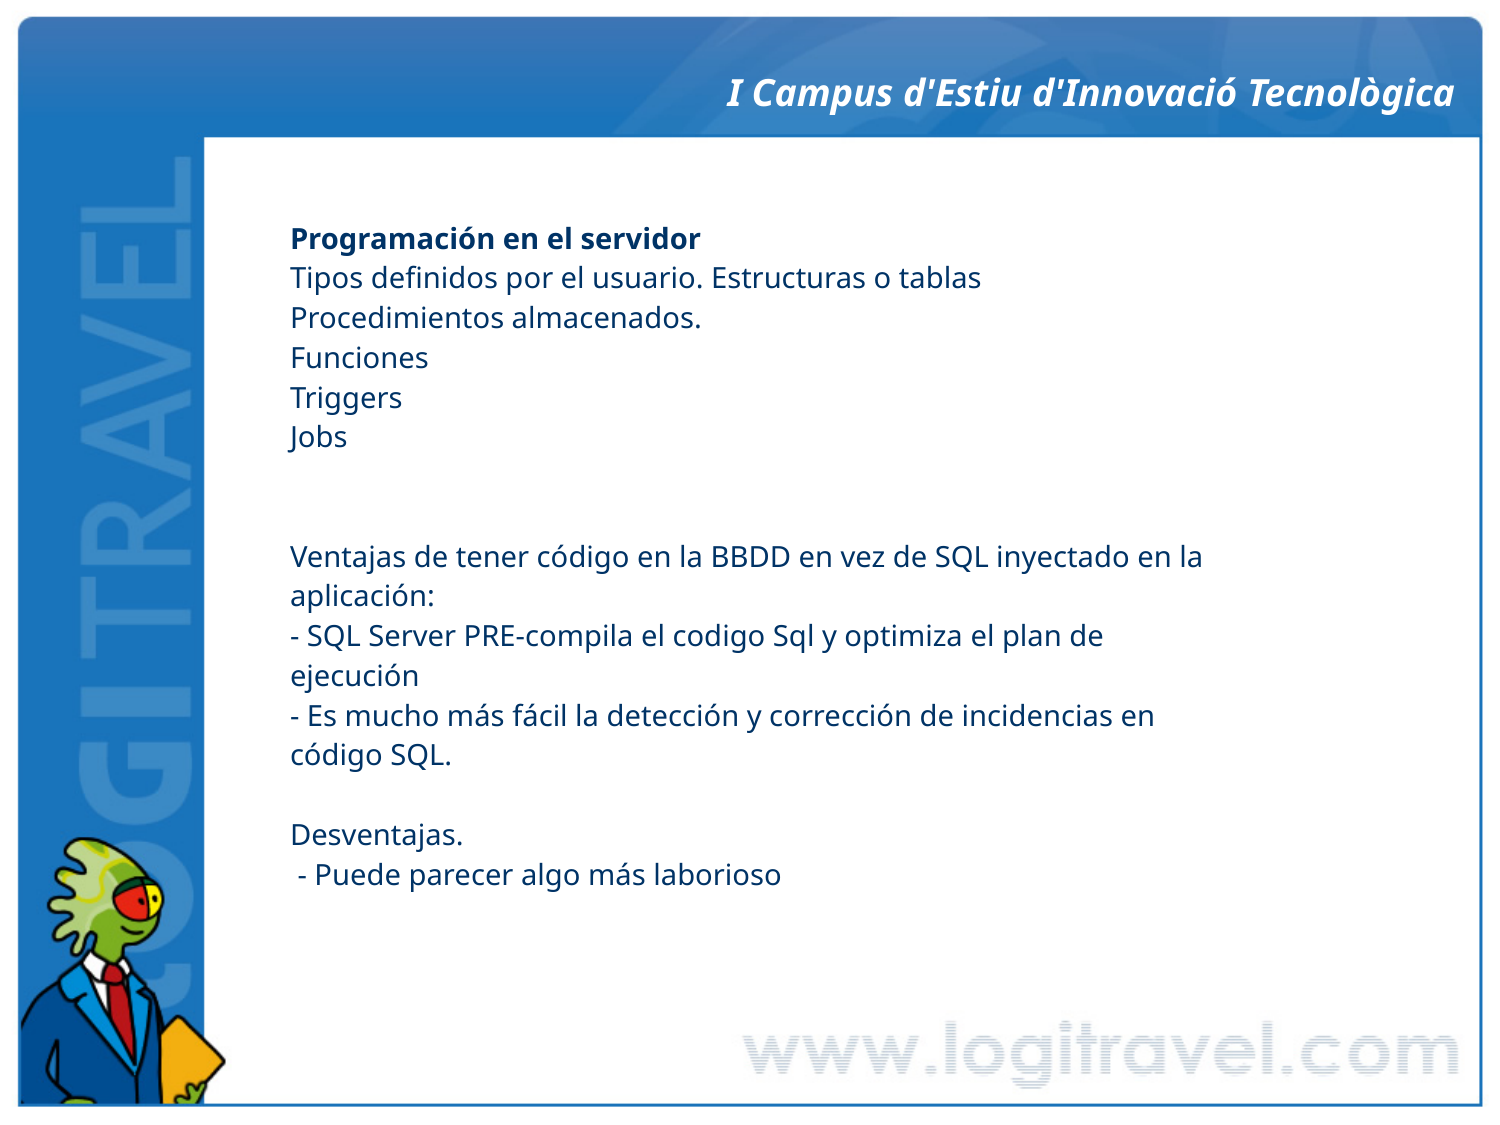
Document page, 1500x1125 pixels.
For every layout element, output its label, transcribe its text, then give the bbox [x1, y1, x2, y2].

text_box Programación en el servidor Tipos definidos por el usuario. Estructuras o tablas Procedimientos almacenados. Funciones Triggers Jobs Ventajas de tener código en la BBDD en vez de SQL inyectado en la aplicación: - SQL Server PRE-compila el codigo Sql y optimiza el plan de ejecución - Es mucho más fácil la detección y corrección de incidencias en código SQL. Desventajas. - Puede parecer algo más laborioso [275, 210, 1238, 956]
text_box I Campus d'Estiu d'Innovació Tecnològica [694, 62, 1471, 121]
picture [0, 0, 1500, 1125]
